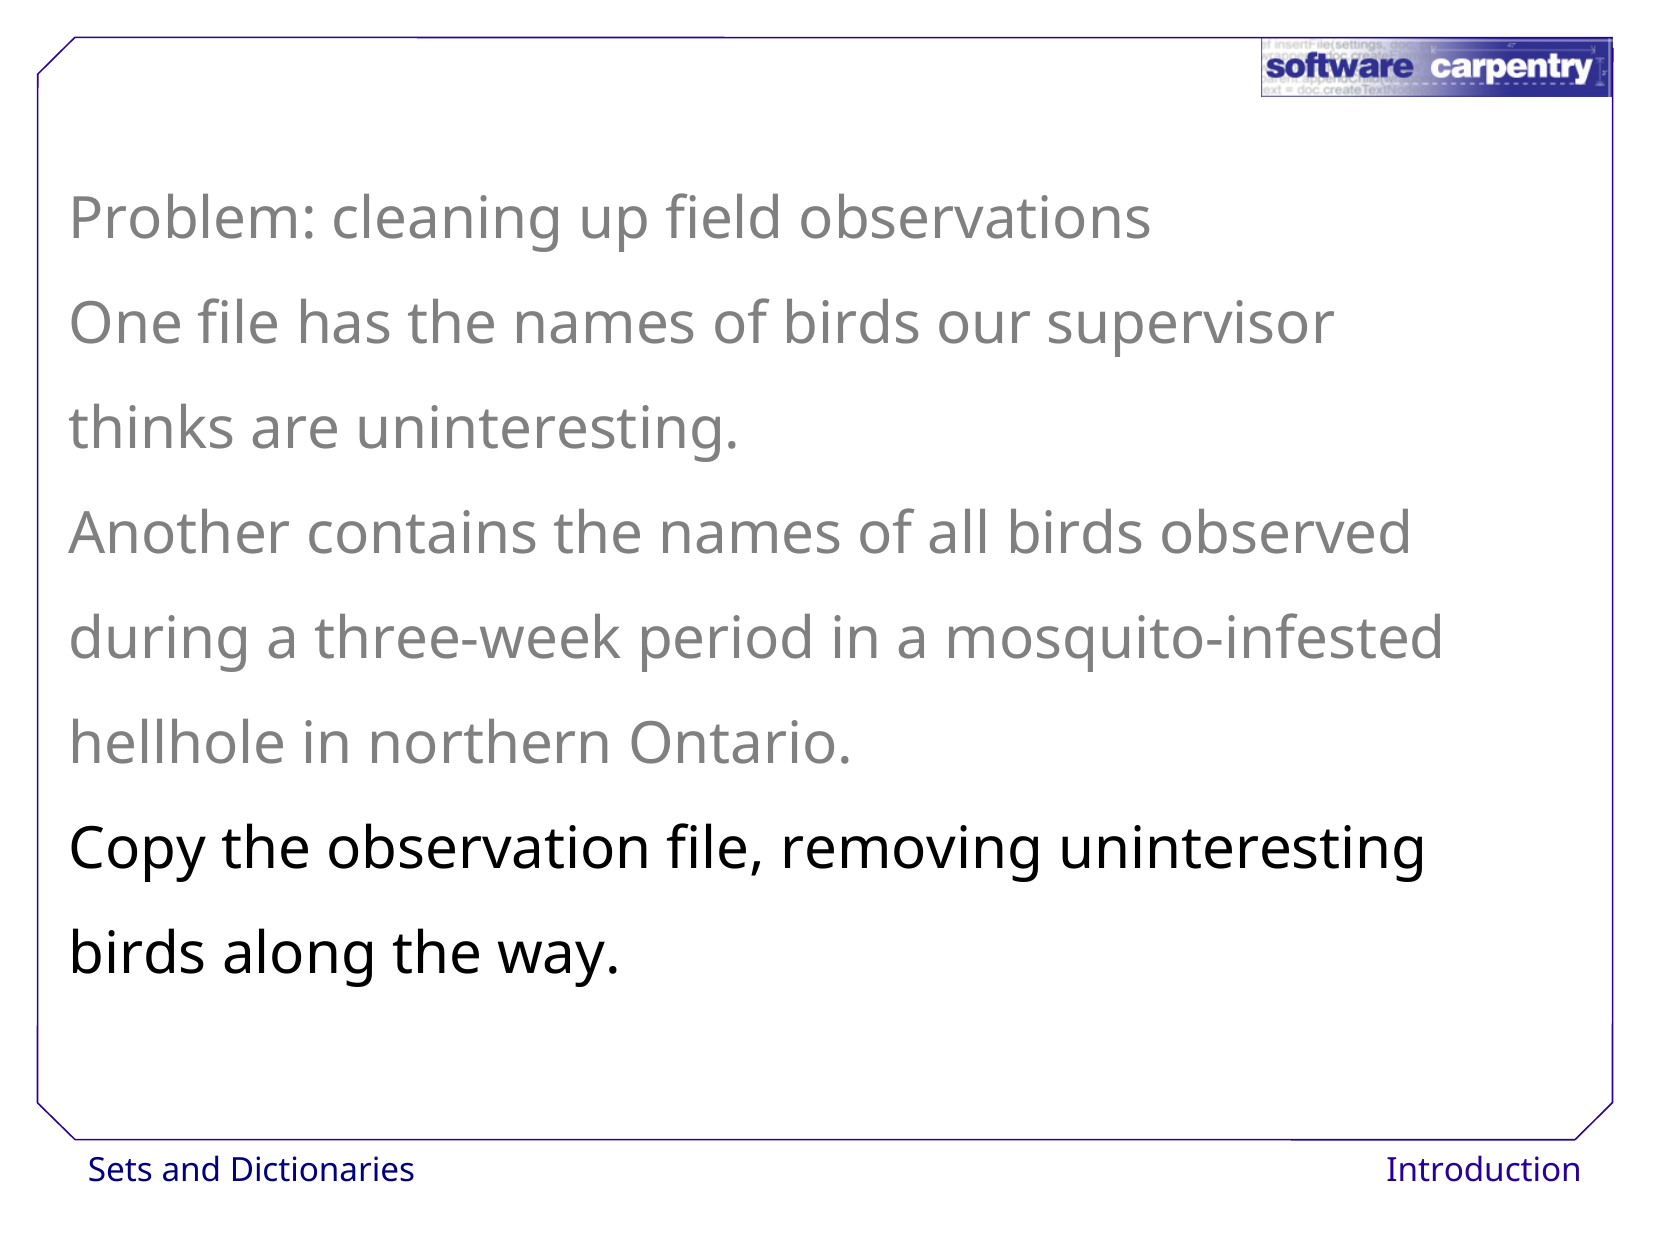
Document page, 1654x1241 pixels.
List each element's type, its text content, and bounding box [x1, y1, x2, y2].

text_box Problem: cleaning up field observations One file has the names of birds our supervisor thinks are uninteresting. Another contains the names of all birds observed during a three-week period in a mosquito-infested hellhole in northern Ontario. Copy the observation file, removing uninteresting birds along the way. [53, 137, 1611, 993]
picture [1261, 39, 1613, 97]
